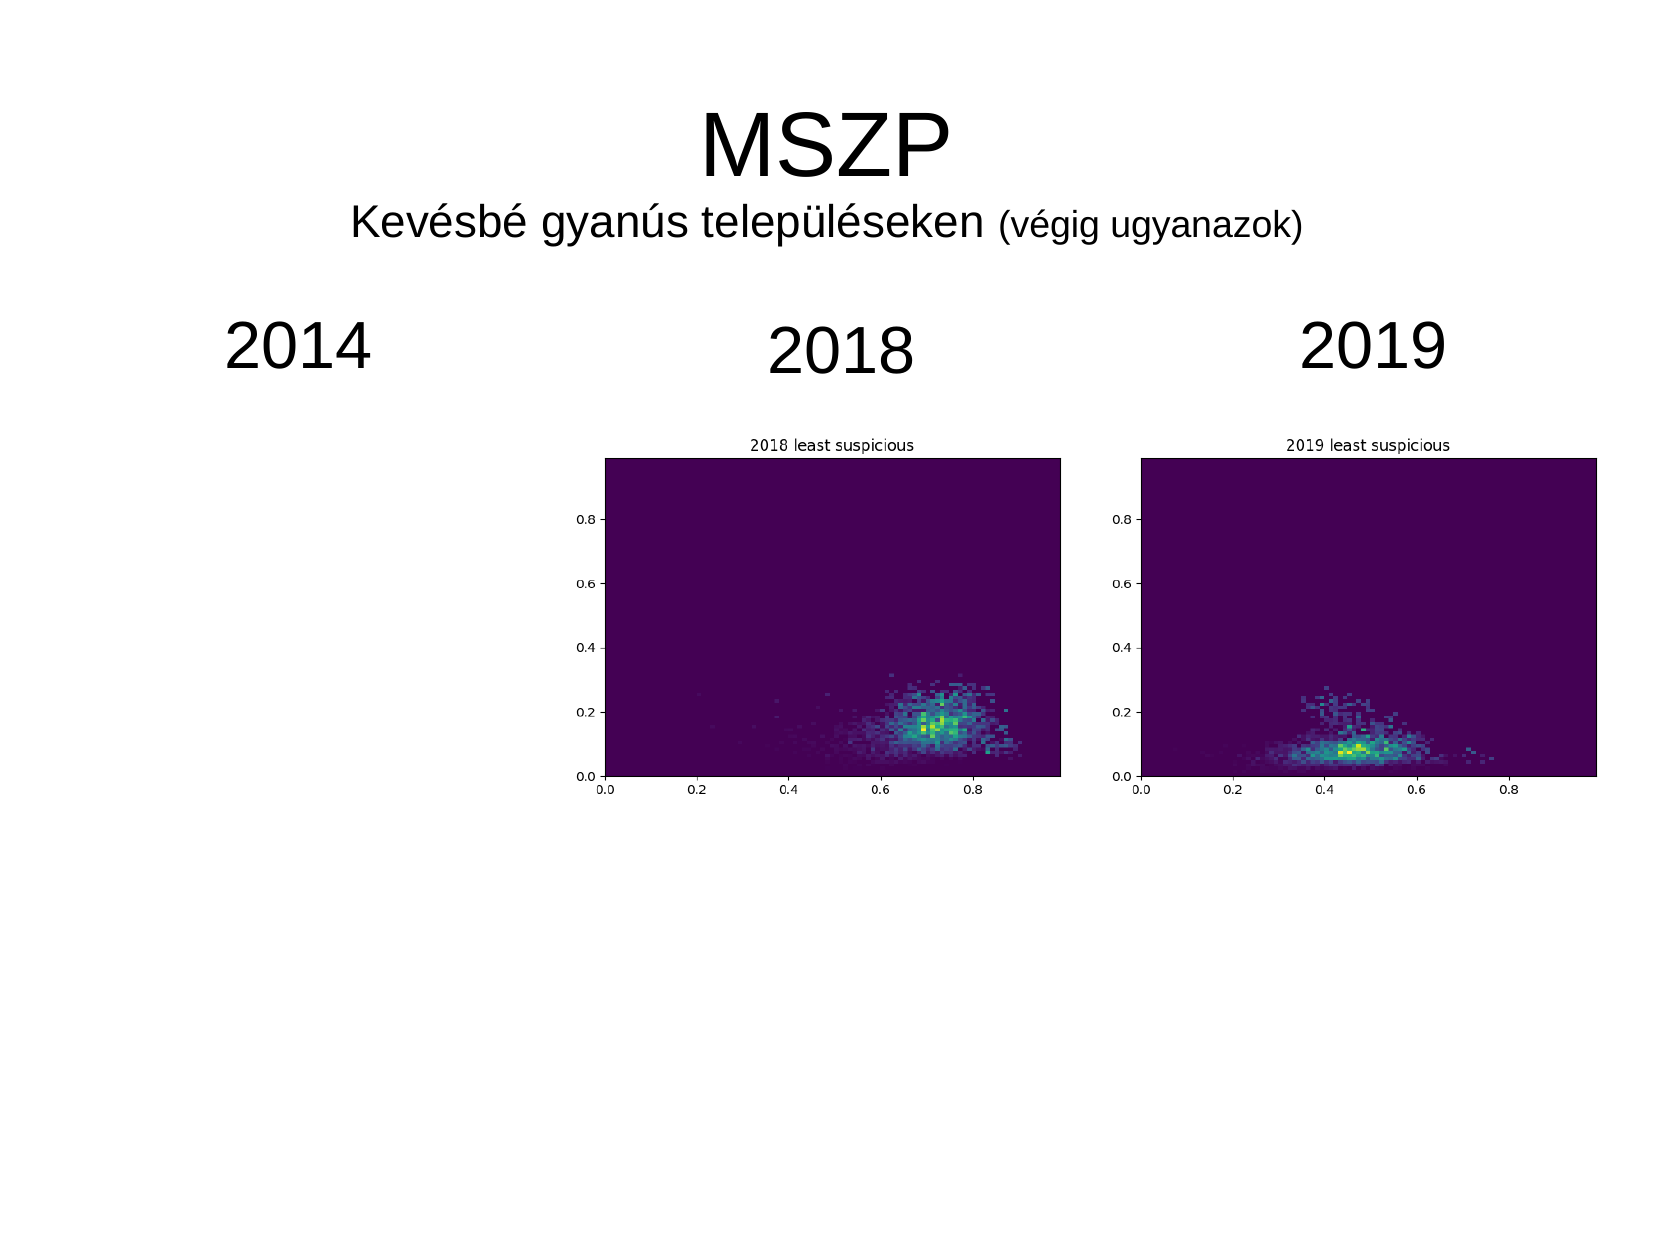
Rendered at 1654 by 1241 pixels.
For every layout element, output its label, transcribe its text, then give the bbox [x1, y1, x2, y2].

picture [531, 408, 1654, 821]
title MSZP Kevésbé gyanús településeken (végig ugyanazok) [82, 67, 1571, 275]
list 2018 [696, 312, 945, 389]
list 2019 [1228, 307, 1477, 384]
list 2014 [153, 307, 402, 384]
